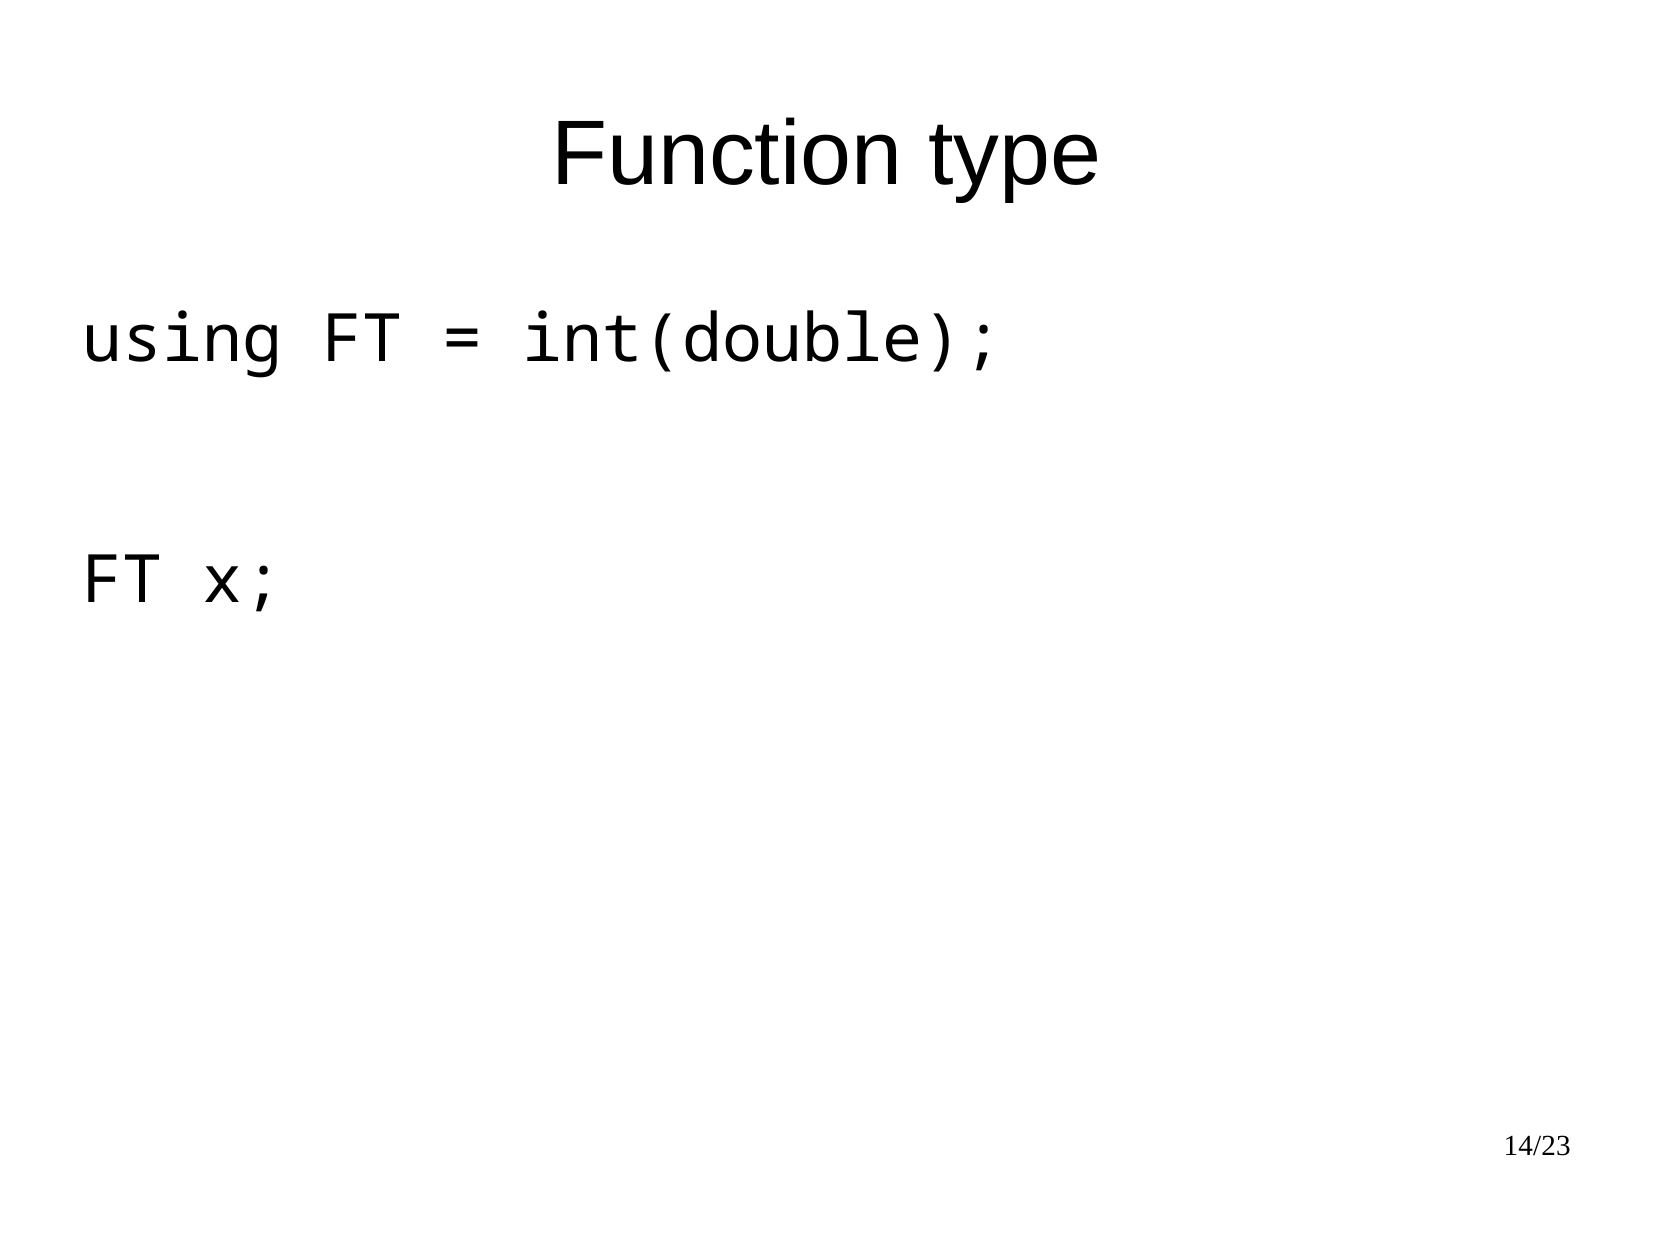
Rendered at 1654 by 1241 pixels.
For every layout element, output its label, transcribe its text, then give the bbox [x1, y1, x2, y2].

title Function type [82, 49, 1571, 257]
list using FT = int(double); FT x; [82, 290, 1571, 1010]
